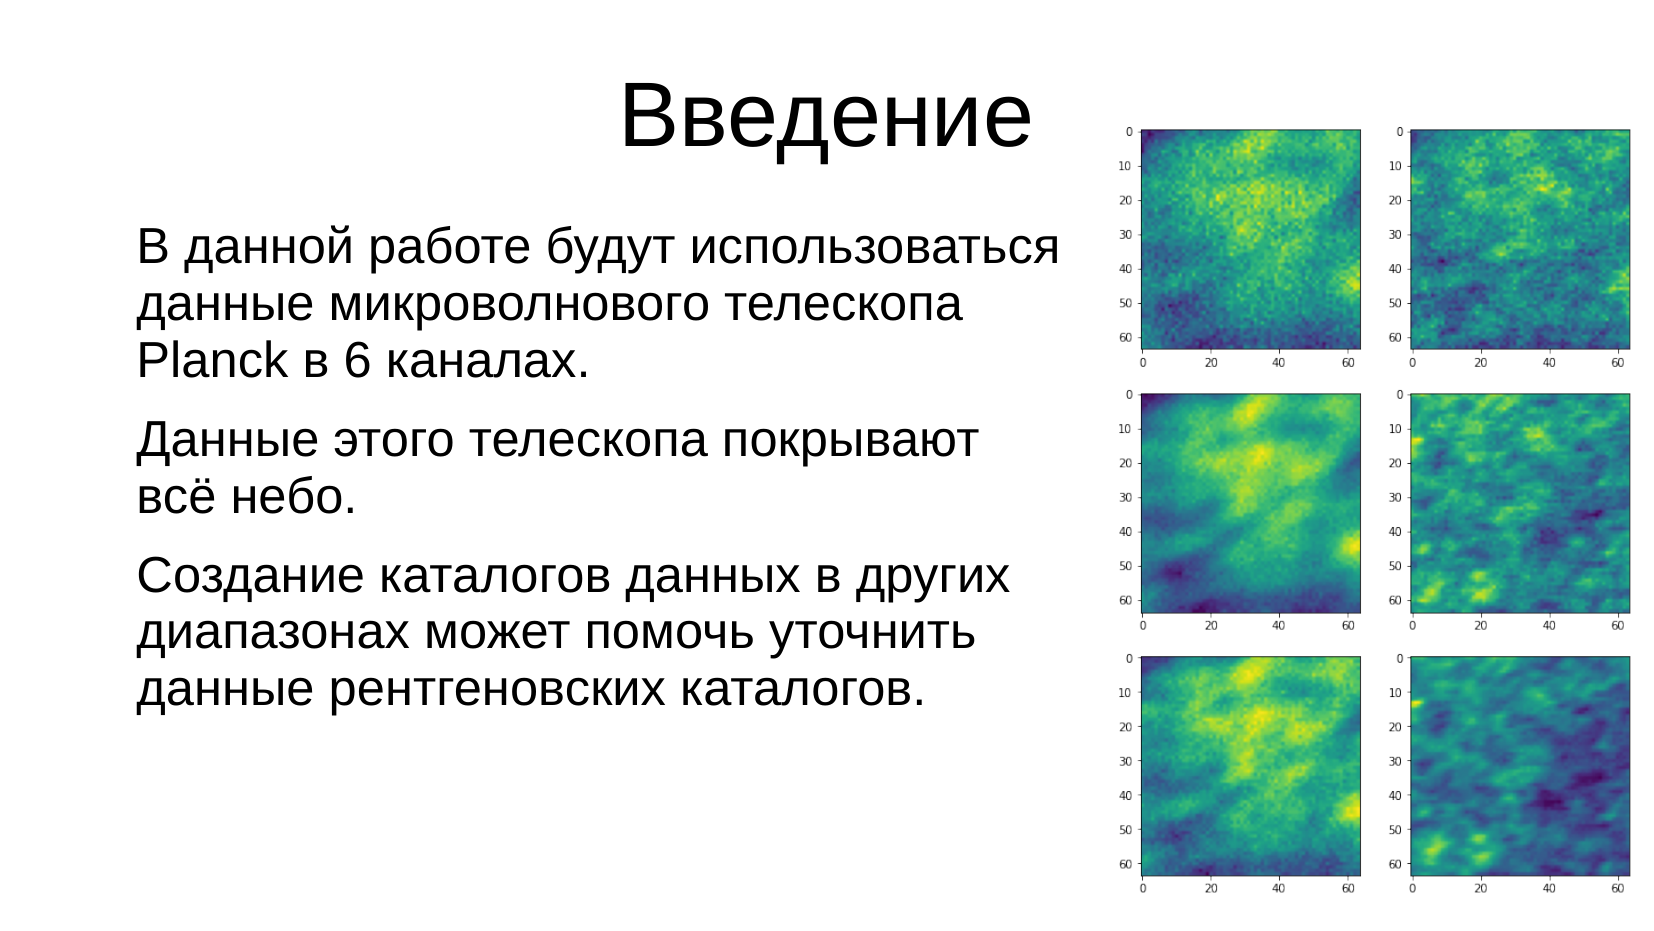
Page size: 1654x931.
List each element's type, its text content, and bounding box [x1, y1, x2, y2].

list В данной работе будут использоваться данные микроволнового телескопа Planck в 6 каналах. Данные этого телескопа покрывают всё небо. Создание каталогов данных в других диапазонах может помочь уточнить данные рентгеновских каталогов. [82, 217, 1066, 758]
picture [1110, 119, 1654, 903]
title Введение [82, 37, 1571, 193]
